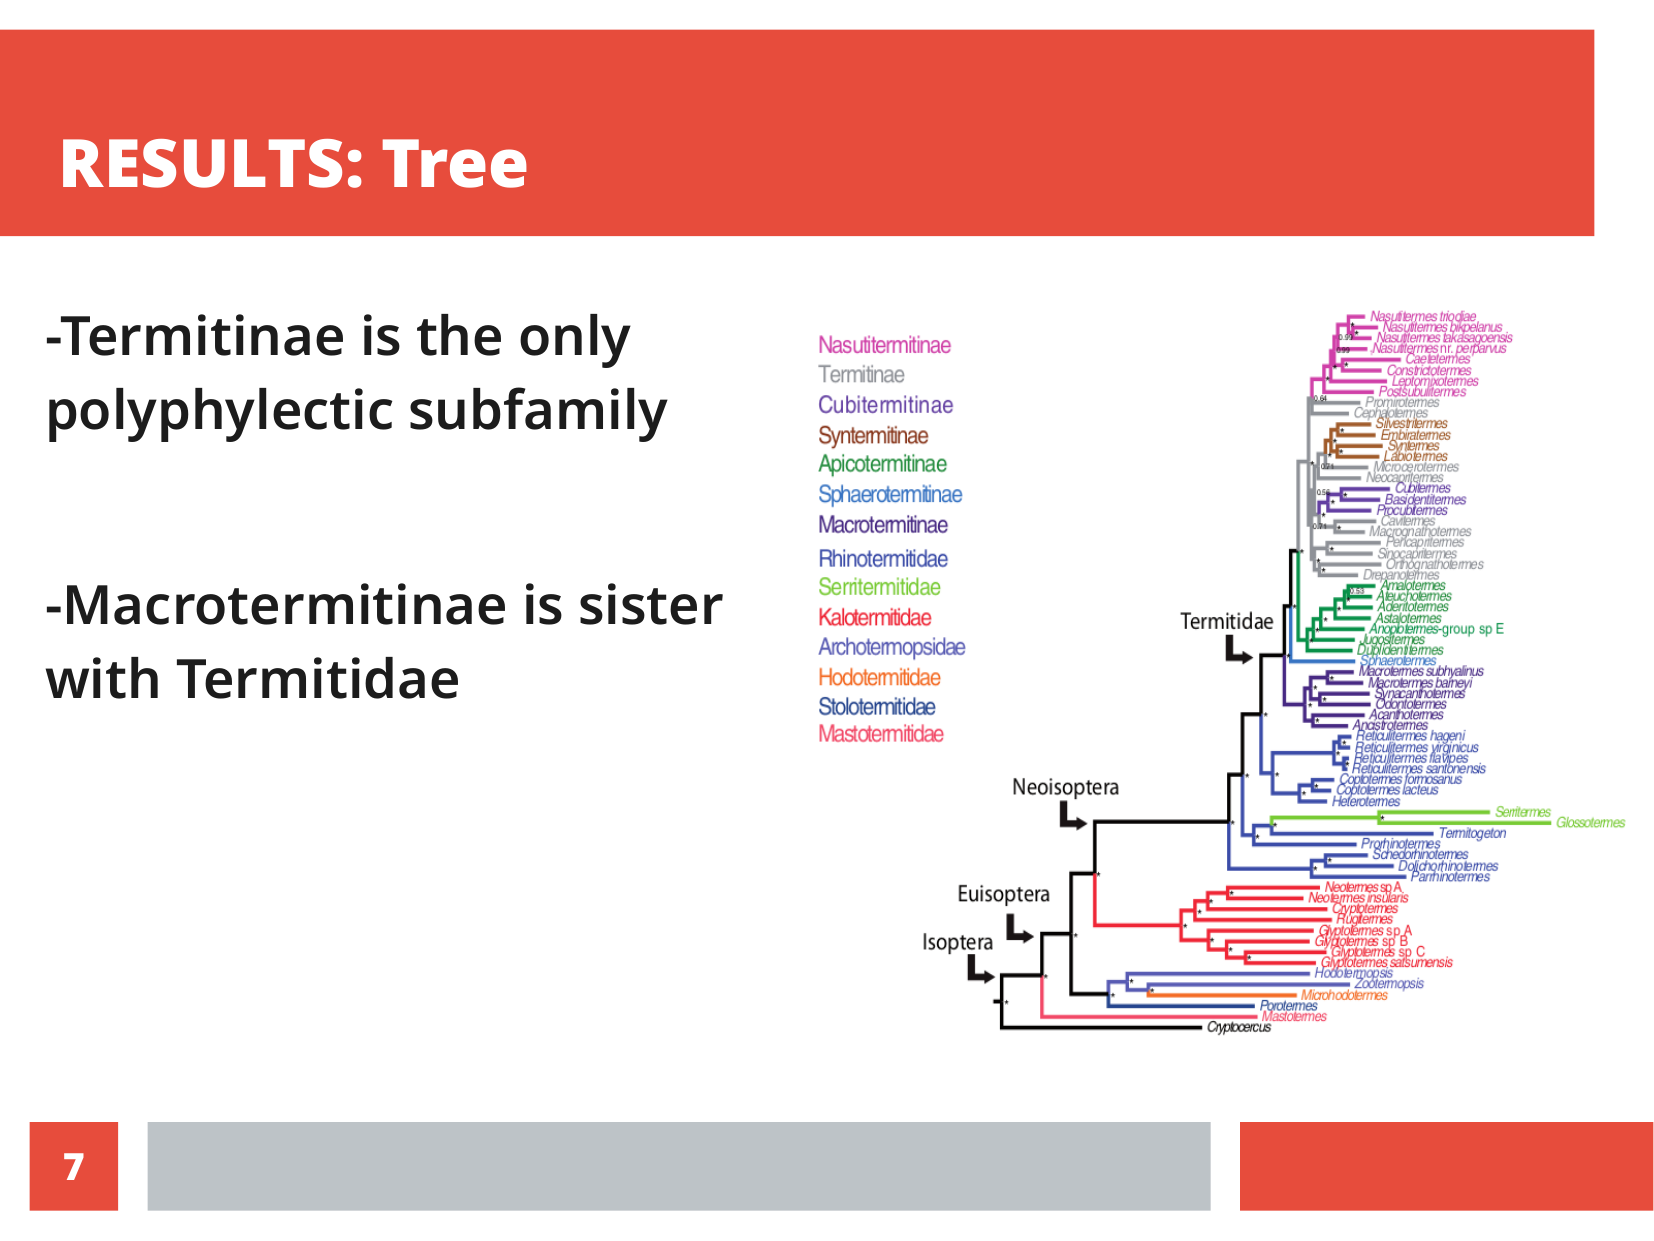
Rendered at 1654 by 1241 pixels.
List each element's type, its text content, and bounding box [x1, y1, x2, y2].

list -Termitinae is the only polyphylectic subfamily -Macrotermitinae is sister with Termitidae [45, 297, 780, 1066]
picture [812, 299, 1636, 1047]
title RESULTS: Tree [59, 59, 1595, 207]
